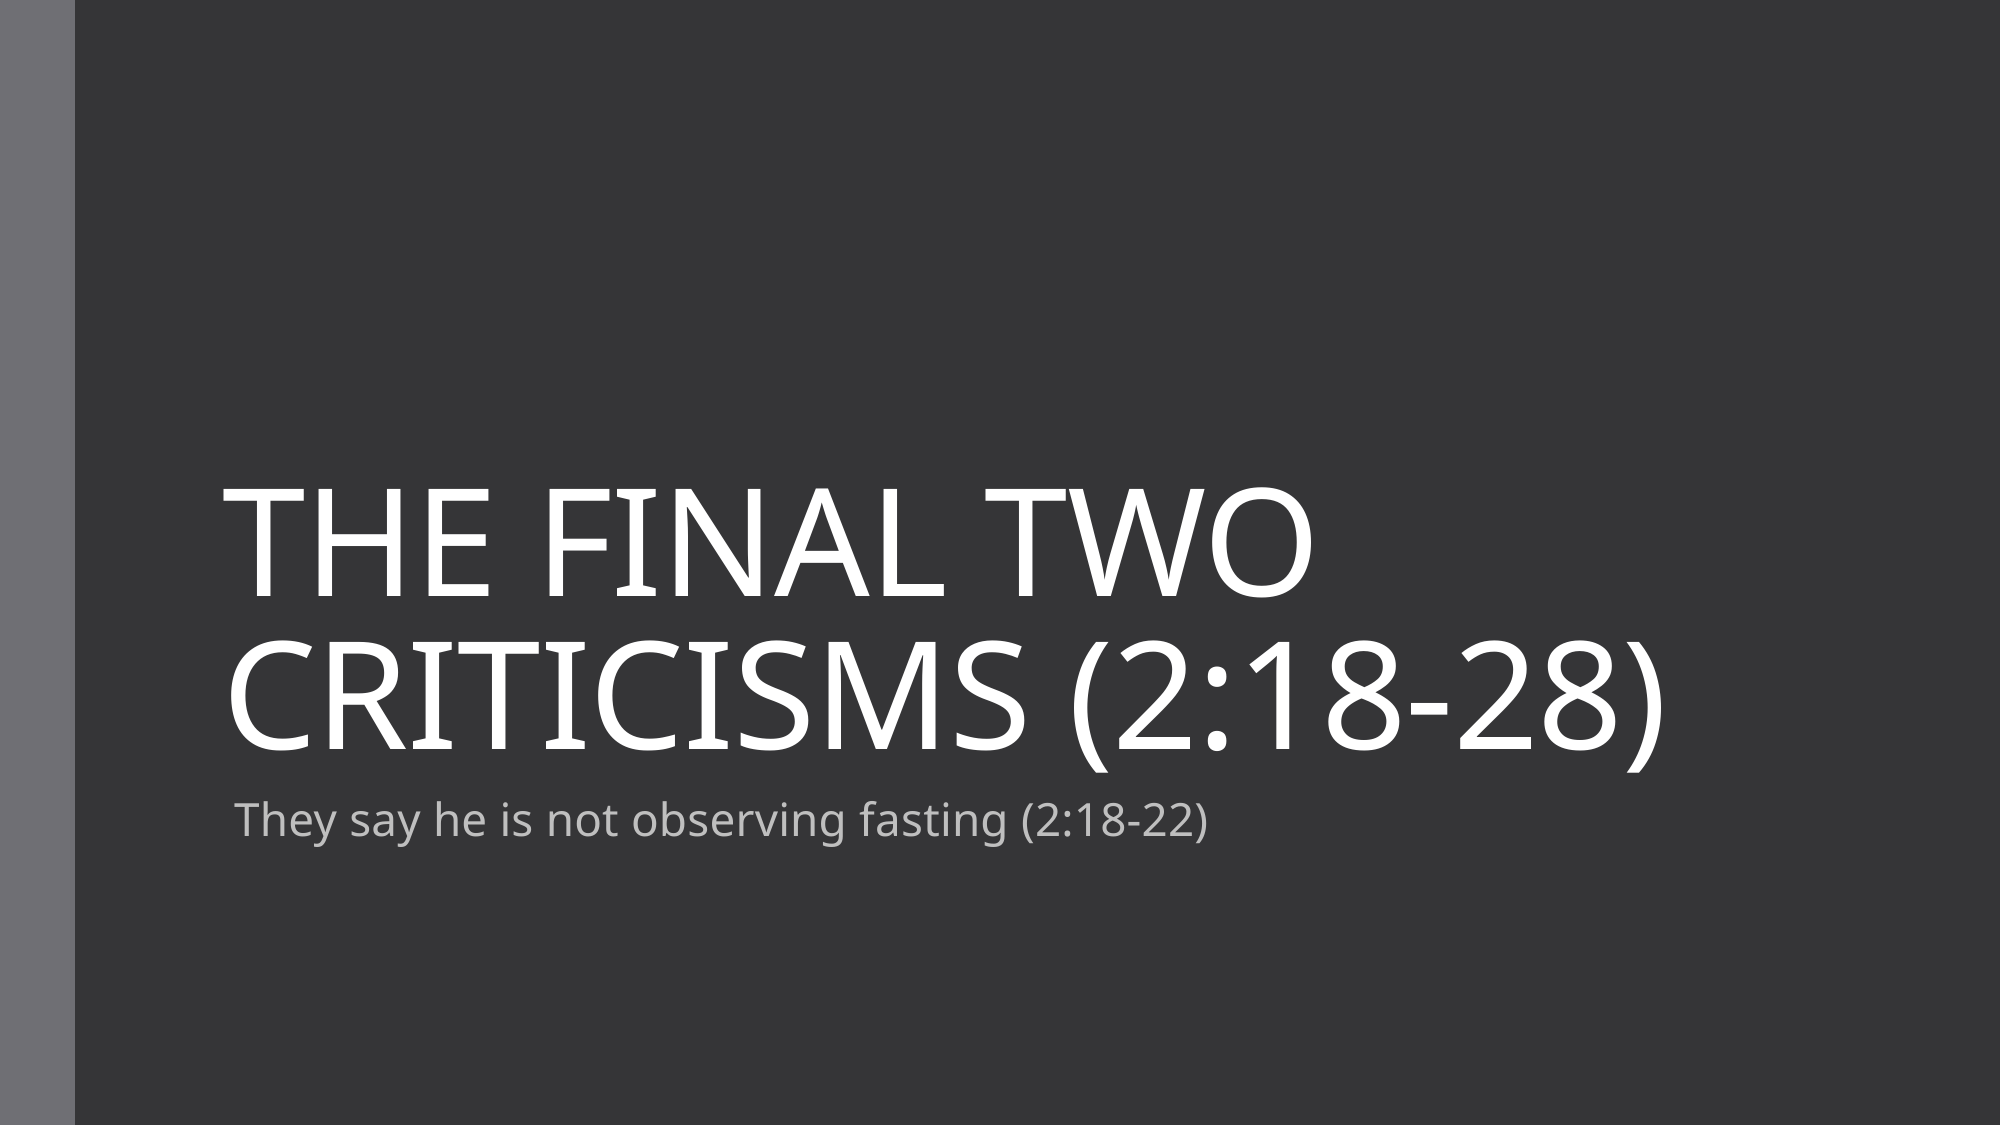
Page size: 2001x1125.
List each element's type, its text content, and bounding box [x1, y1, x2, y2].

subtitle They say he is not observing fasting (2:18-22) [206, 787, 1752, 1066]
title THE FINAL TWO CRITICISMS (2:18-28) [206, 124, 1752, 787]
